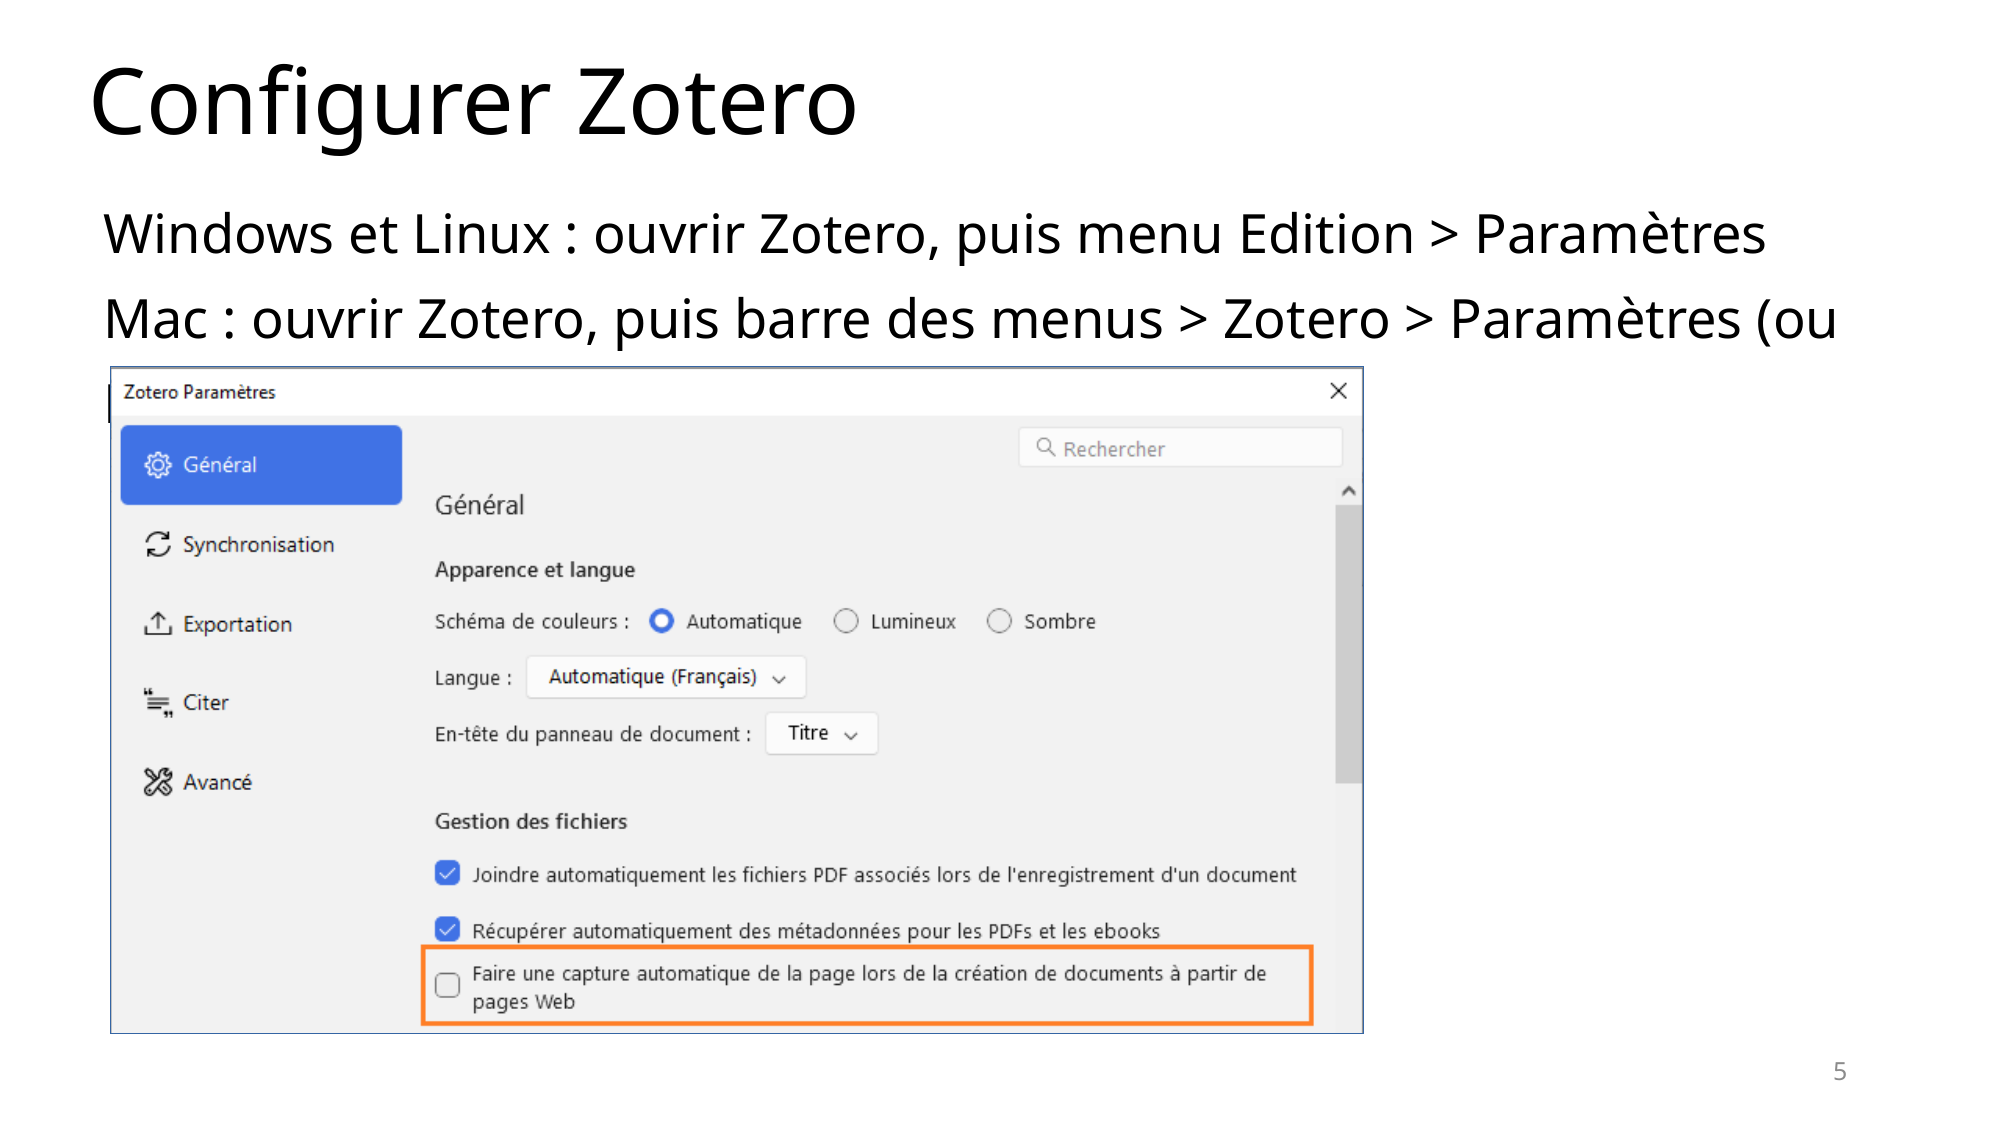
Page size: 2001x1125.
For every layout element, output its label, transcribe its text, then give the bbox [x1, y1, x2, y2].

picture [110, 366, 1364, 1034]
title Configurer Zotero [88, 0, 1814, 177]
text_box Windows et Linux : ouvrir Zotero, puis menu Edition > Paramètres Mac : ouvrir Zotero, puis barre des menus > Zotero > Paramètres (ou Préférences) [88, 177, 1988, 393]
